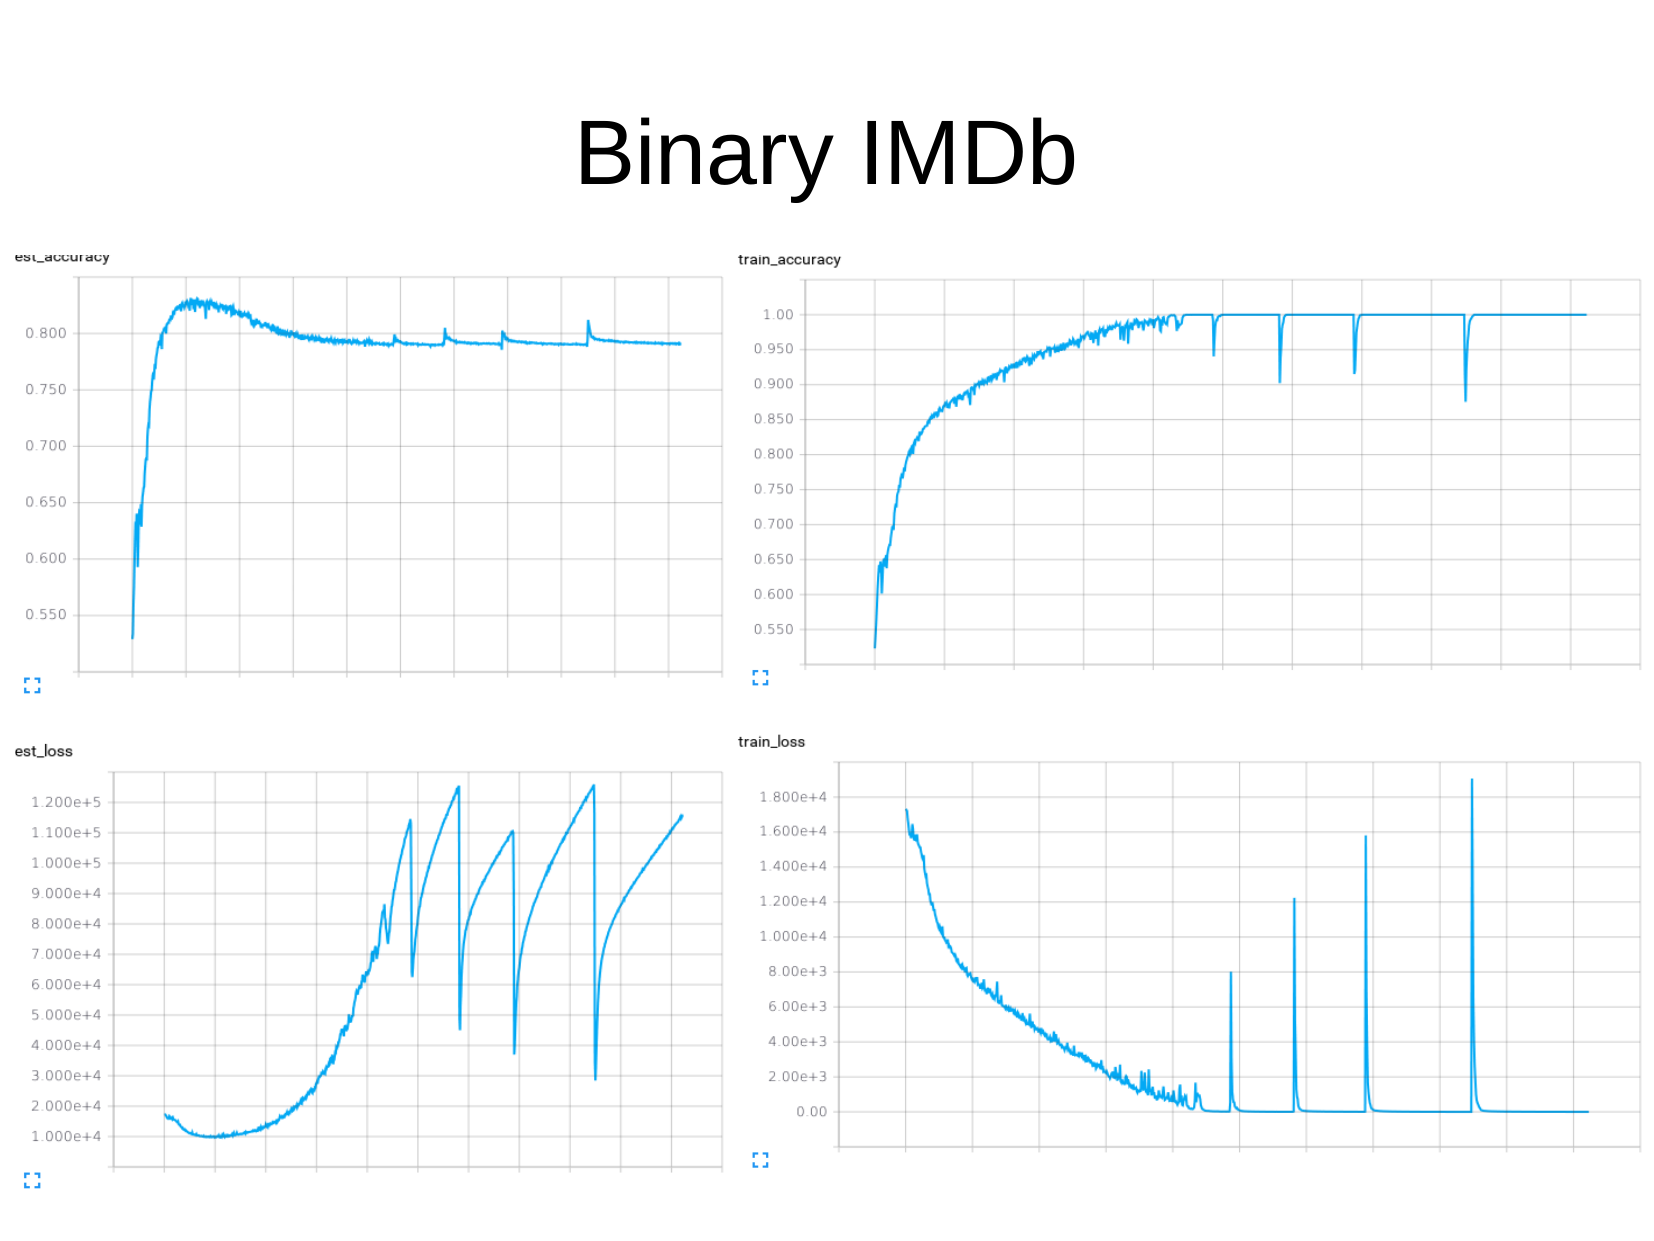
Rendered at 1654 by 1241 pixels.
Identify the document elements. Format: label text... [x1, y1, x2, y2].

picture [15, 255, 1650, 1203]
title Binary IMDb [82, 49, 1571, 255]
